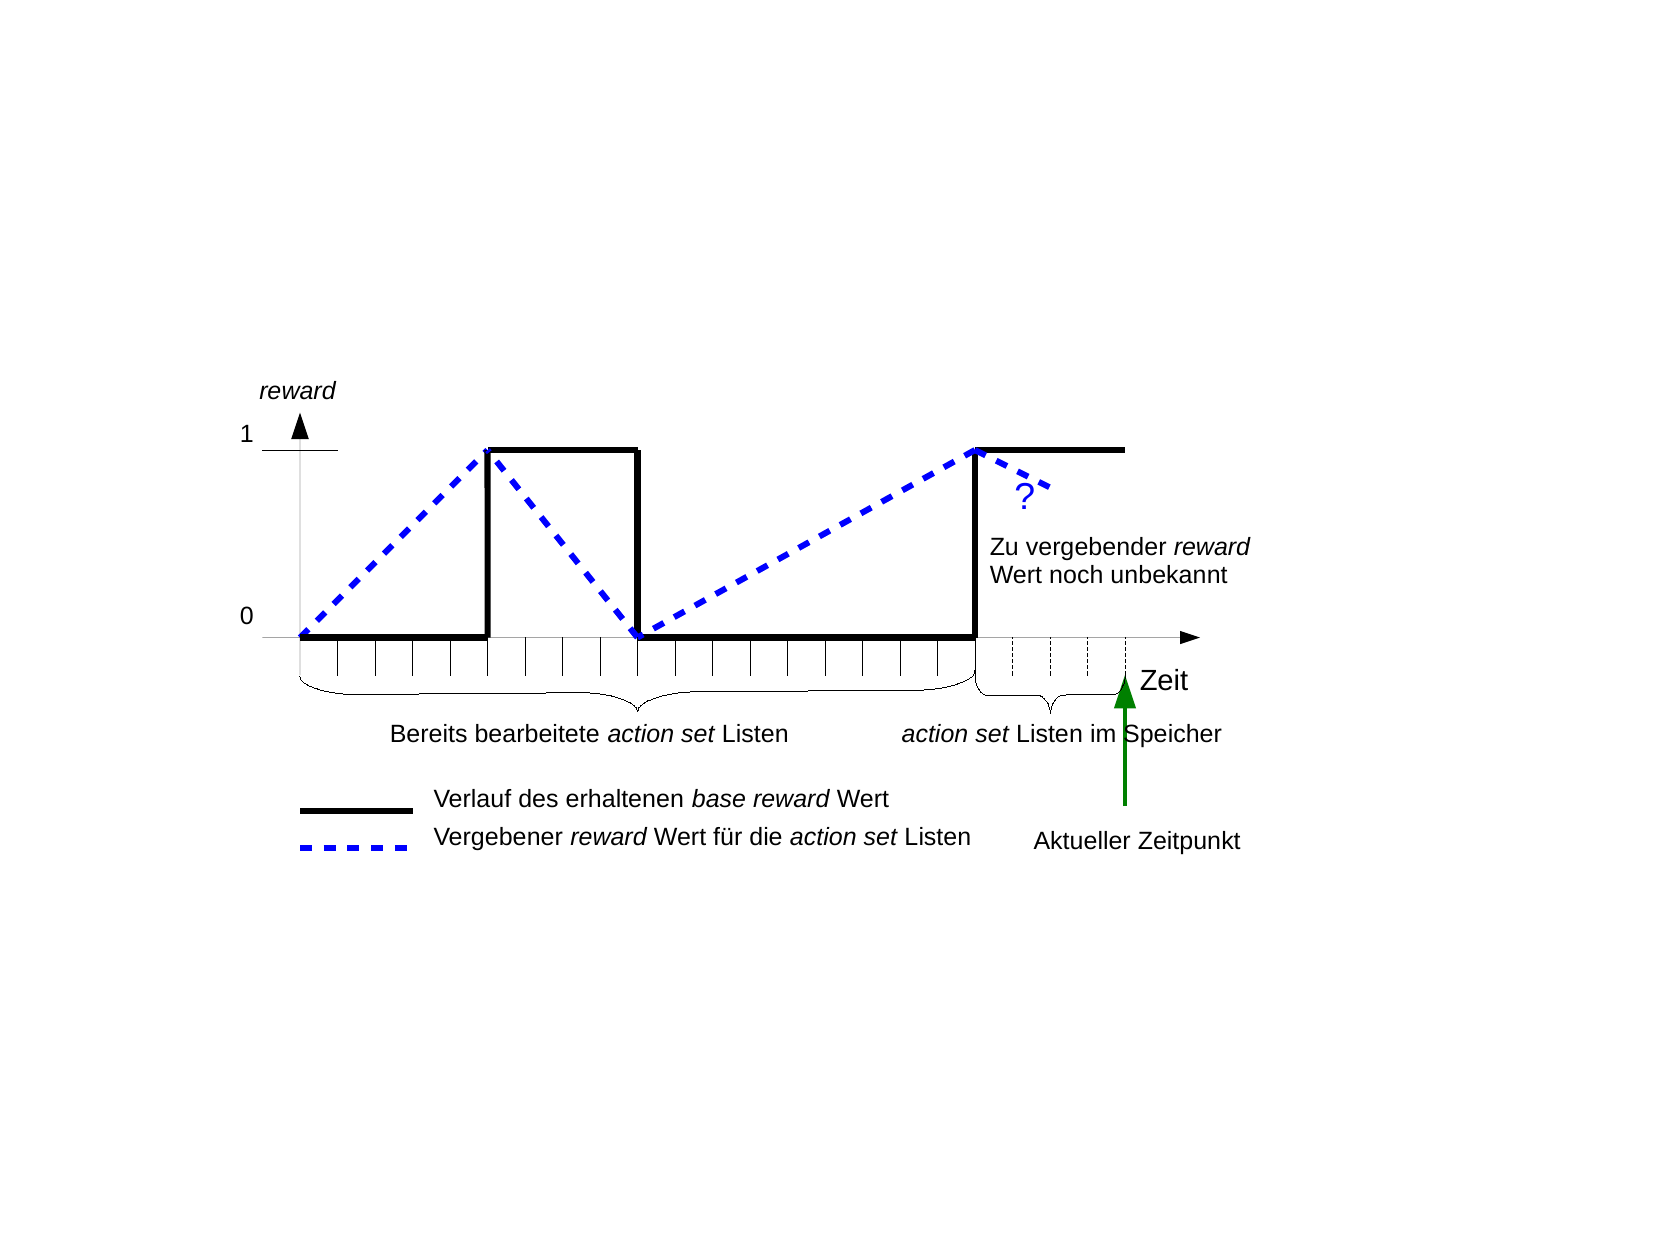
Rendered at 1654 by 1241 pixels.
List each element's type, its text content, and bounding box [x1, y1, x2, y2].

text_box Zeit [1125, 656, 1230, 704]
text_box Aktueller Zeitpunkt [1018, 819, 1257, 863]
text_box Vergebener reward Wert für die action set Listen [414, 810, 1088, 863]
text_box Zu vergebender reward Wert noch unbekannt [975, 525, 1266, 597]
text_box 0 [225, 594, 269, 638]
text_box ? [999, 468, 1051, 525]
text_box Verlauf des erhaltenen base reward Wert [414, 773, 1088, 810]
text_box action set Listen im Speicher [886, 712, 1238, 756]
text_box Bereits bearbeitete action set Listen [375, 712, 804, 756]
text_box reward [244, 369, 399, 413]
text_box 1 [225, 412, 269, 456]
